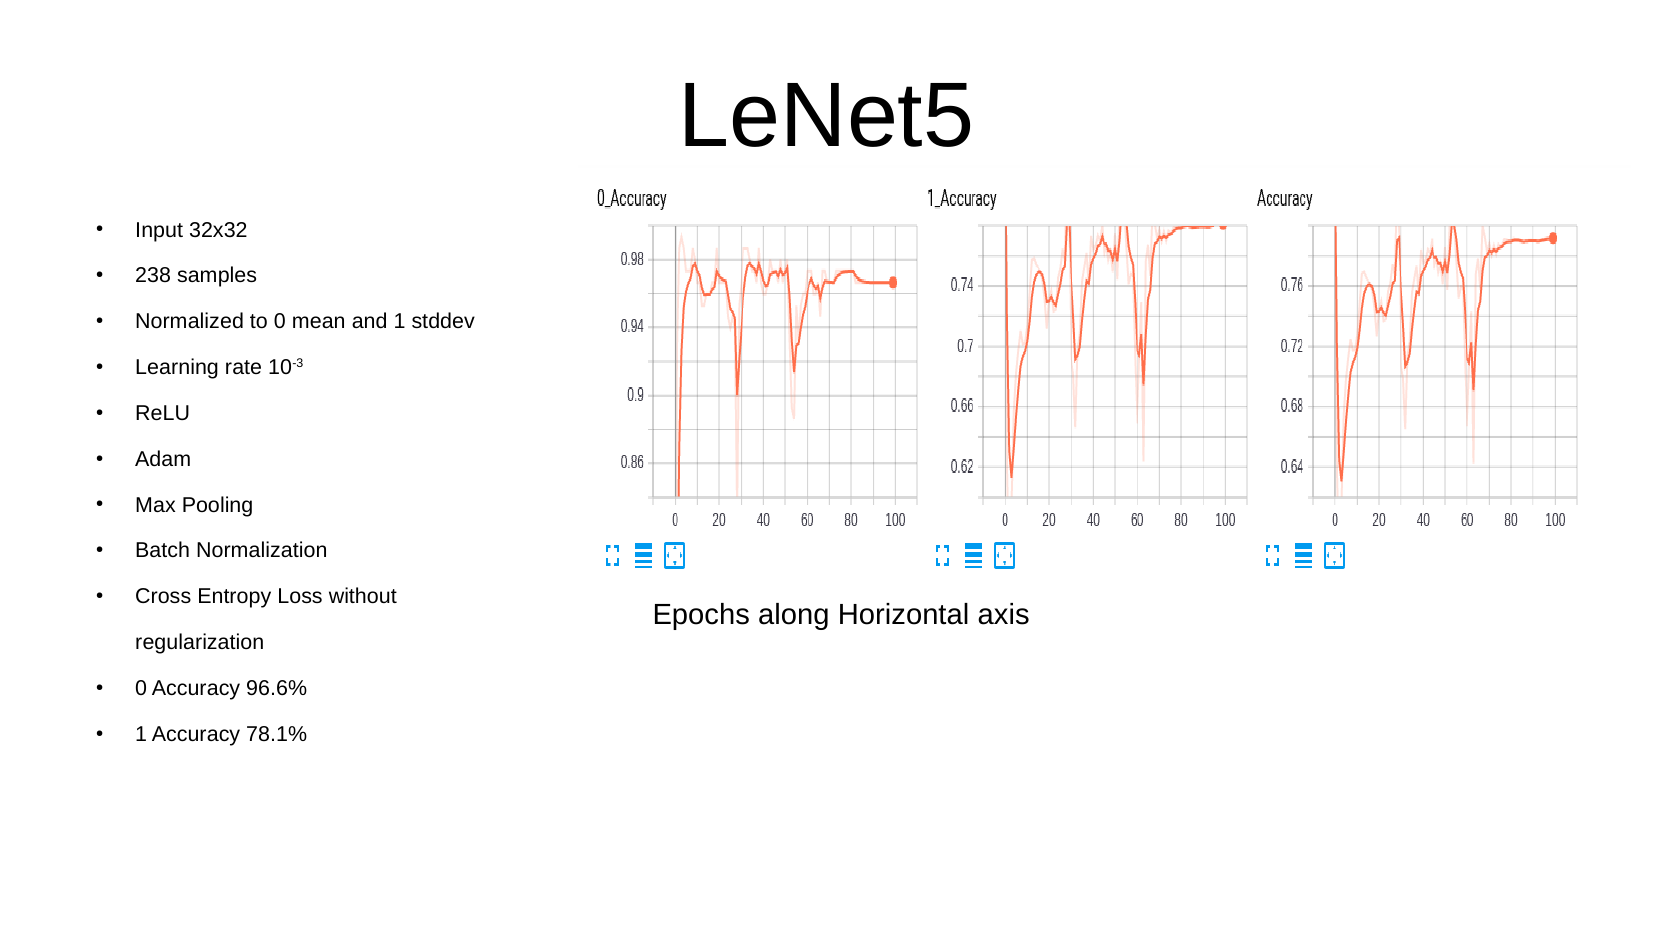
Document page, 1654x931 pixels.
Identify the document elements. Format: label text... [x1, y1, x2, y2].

text_box Epochs along Horizontal axis [637, 591, 1288, 681]
title LeNet5 [82, 37, 1571, 193]
picture [578, 165, 1631, 591]
list Input 32x32 238 samples Normalized to 0 mean and 1 stddev Learning rate 10-3 ReLU Adam Max Pooling Batch Normalization Cross Entropy Loss without regularization 0 Accuracy 96.6% 1 Accuracy 78.1% [82, 217, 1571, 758]
